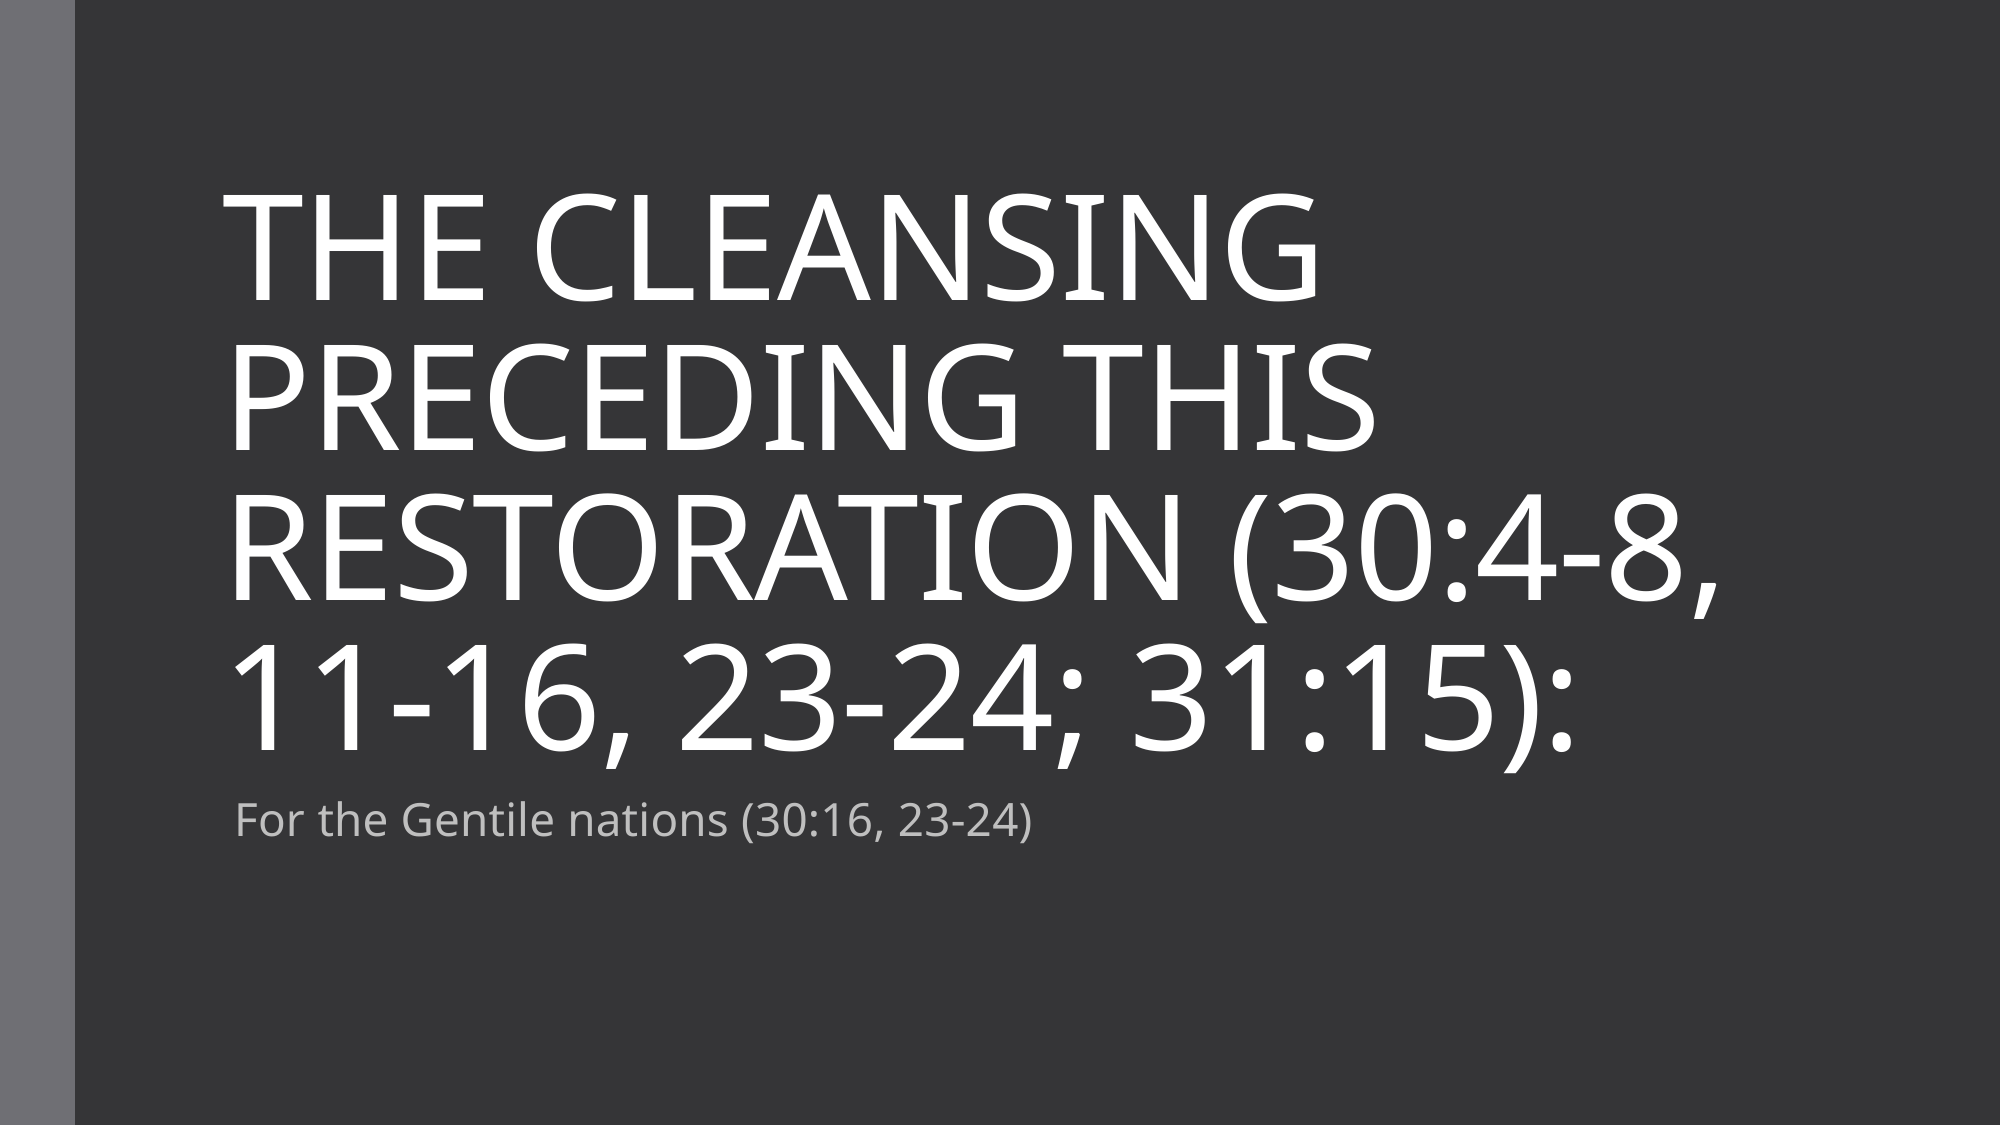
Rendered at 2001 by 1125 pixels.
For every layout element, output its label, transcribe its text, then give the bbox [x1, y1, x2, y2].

title THE CLEANSING PRECEDING THIS RESTORATION (30:4-8, 11-16, 23-24; 31:15): [206, 124, 1752, 787]
subtitle For the Gentile nations (30:16, 23-24) [206, 787, 1752, 1066]
